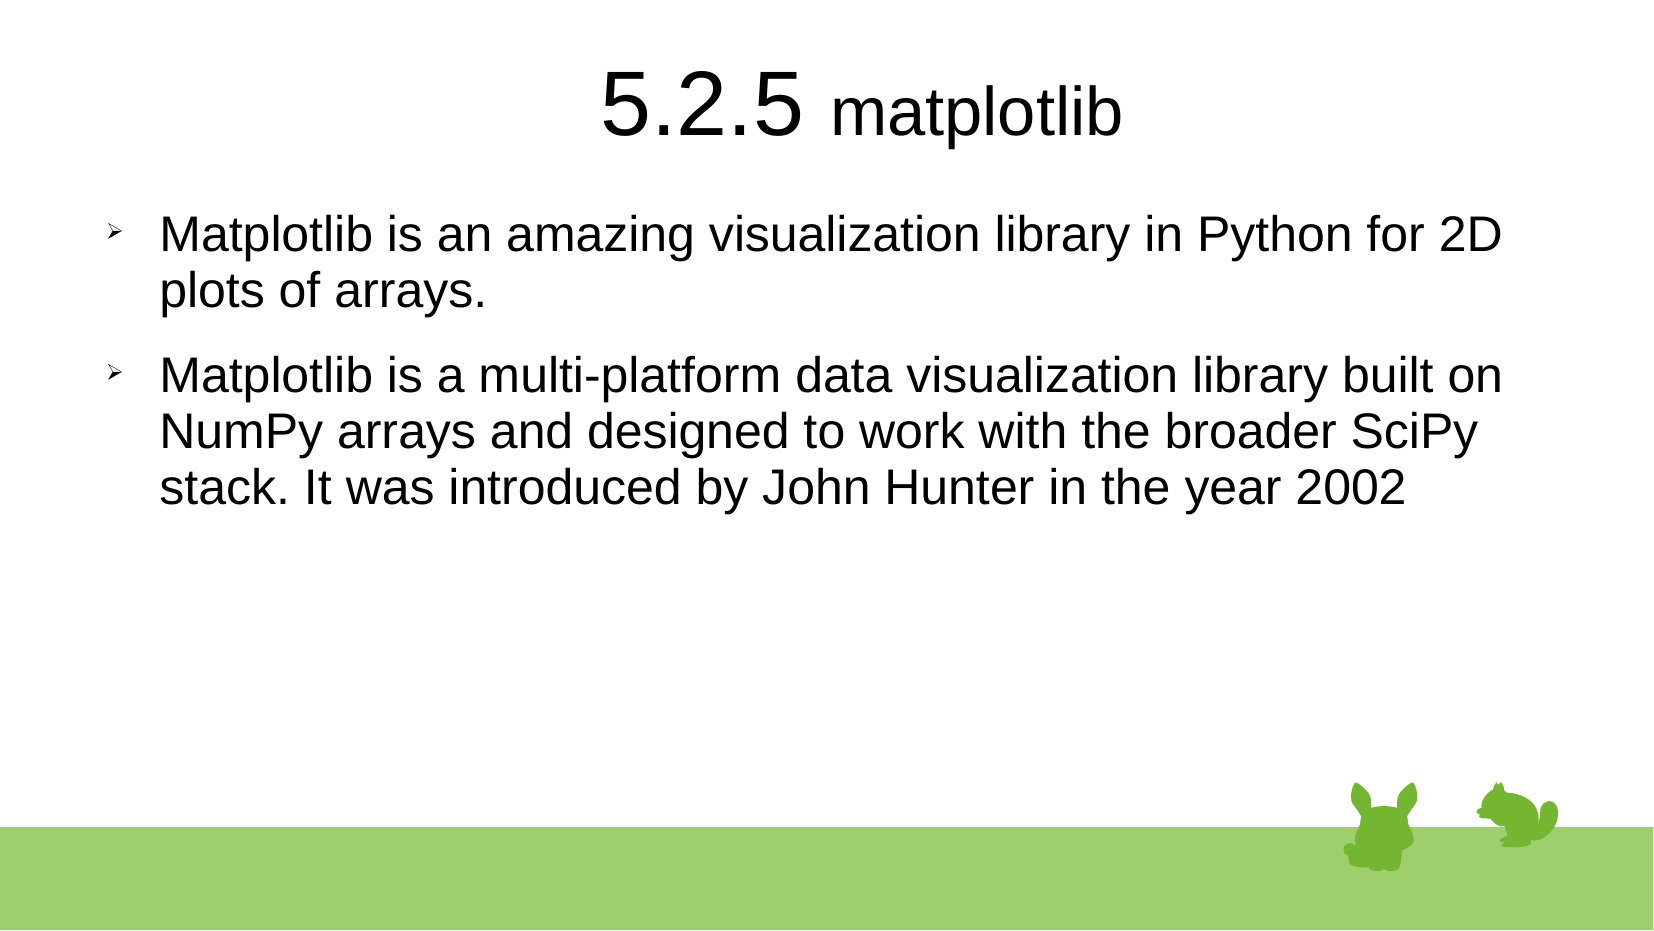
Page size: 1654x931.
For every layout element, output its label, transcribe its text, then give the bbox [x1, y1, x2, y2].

title 5.2.5 matplotlib [88, 29, 1565, 178]
list Matplotlib is an amazing visualization library in Python for 2D plots of arrays. Matplotlib is a multi-platform data visualization library built on NumPy arrays and designed to work with the broader SciPy stack. It was introduced by John Hunter in the year 2002 [88, 206, 1565, 739]
